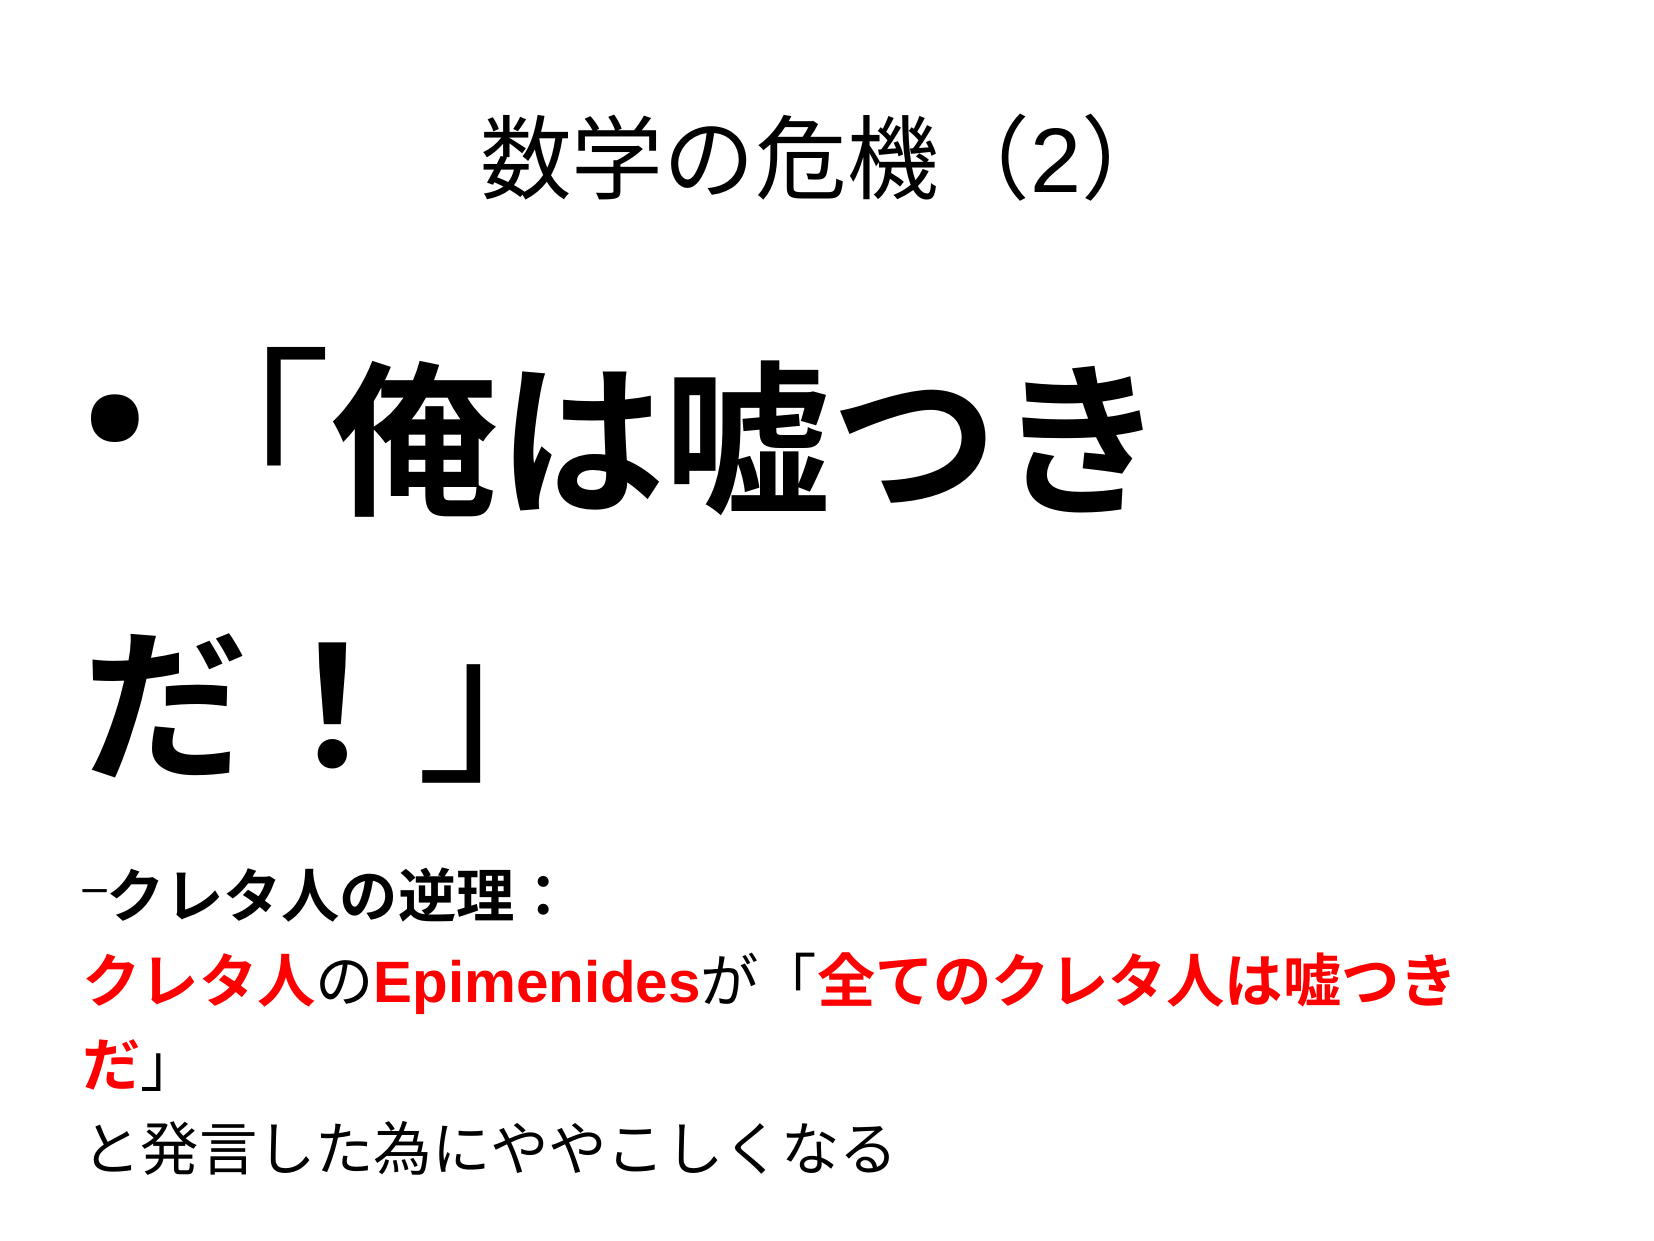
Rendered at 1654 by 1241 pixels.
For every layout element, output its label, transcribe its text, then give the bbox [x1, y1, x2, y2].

list 「俺は嘘つきだ！」 クレタ人の逆理： クレタ人のEpimenidesが「全てのクレタ人は嘘つきだ」 と発言した為にややこしくなる [82, 290, 1571, 1094]
title 数学の危機（2） [82, 49, 1571, 257]
